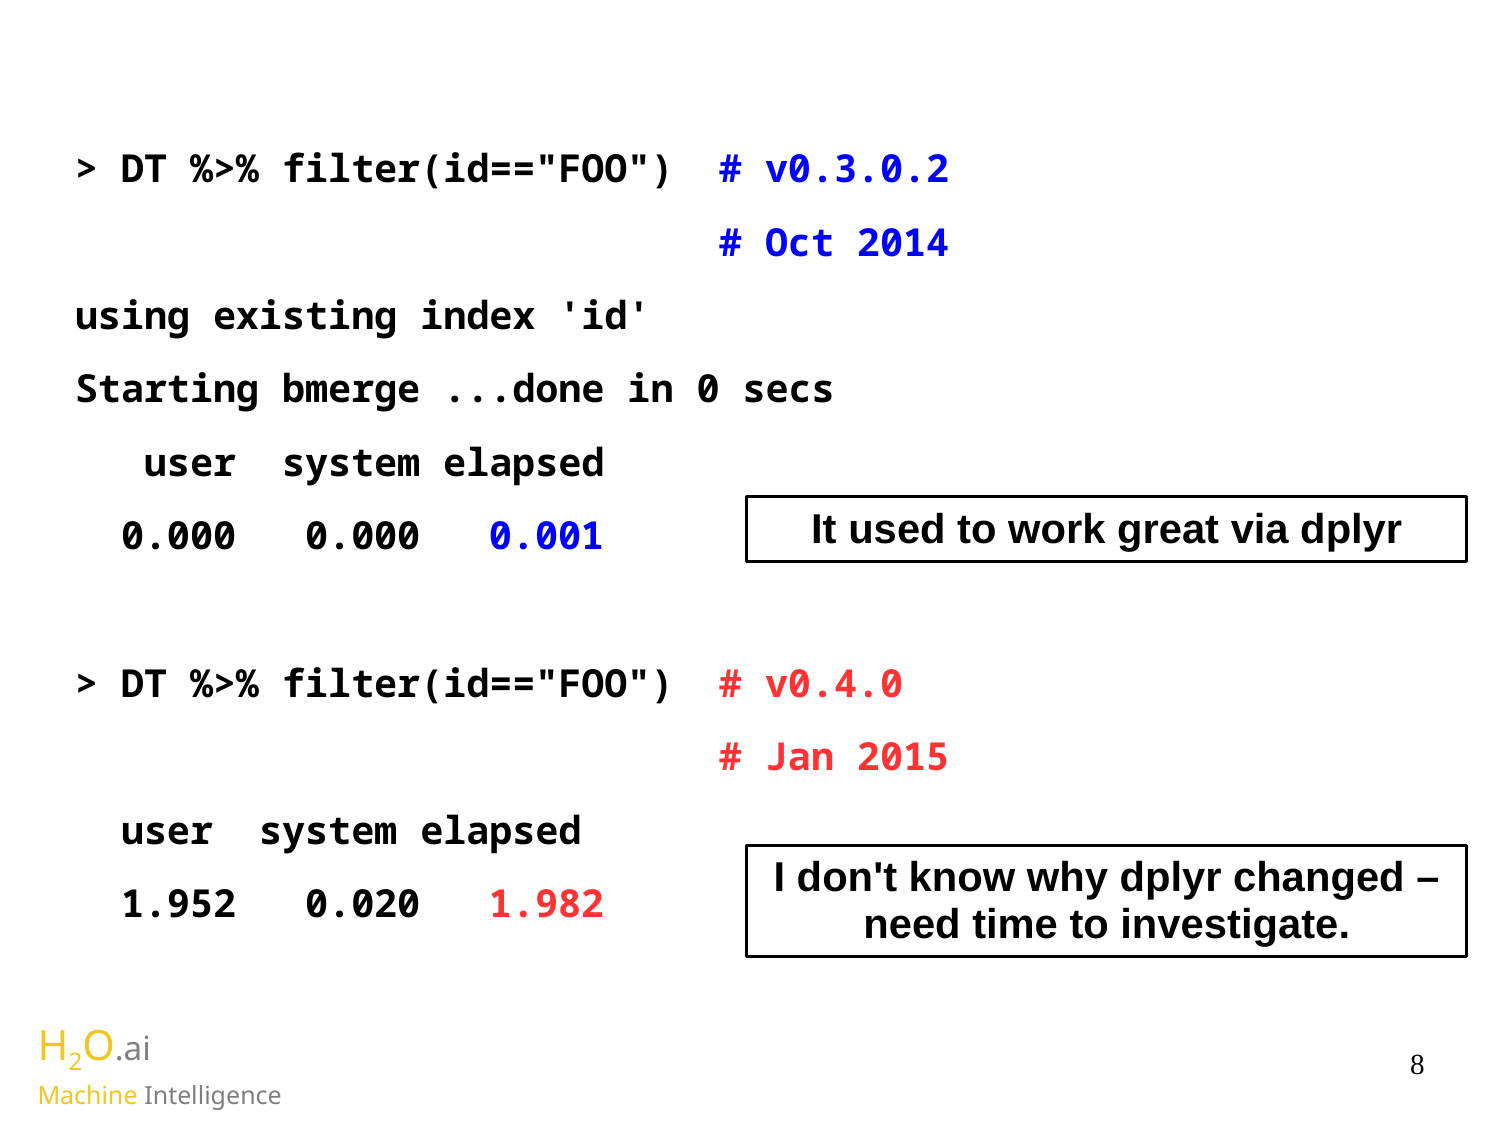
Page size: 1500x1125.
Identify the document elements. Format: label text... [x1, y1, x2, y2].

text_box It used to work great via dplyr [746, 496, 1467, 562]
list > DT %>% filter(id=="FOO") # v0.3.0.2 # Oct 2014 using existing index 'id' Starting bmerge ...done in 0 secs user system elapsed 0.000 0.000 0.001 > DT %>% filter(id=="FOO") # v0.4.0 # Jan 2015 user system elapsed 1.952 0.020 1.982 [75, 67, 1425, 1006]
text_box I don't know why dplyr changed – need time to investigate. [746, 845, 1467, 957]
